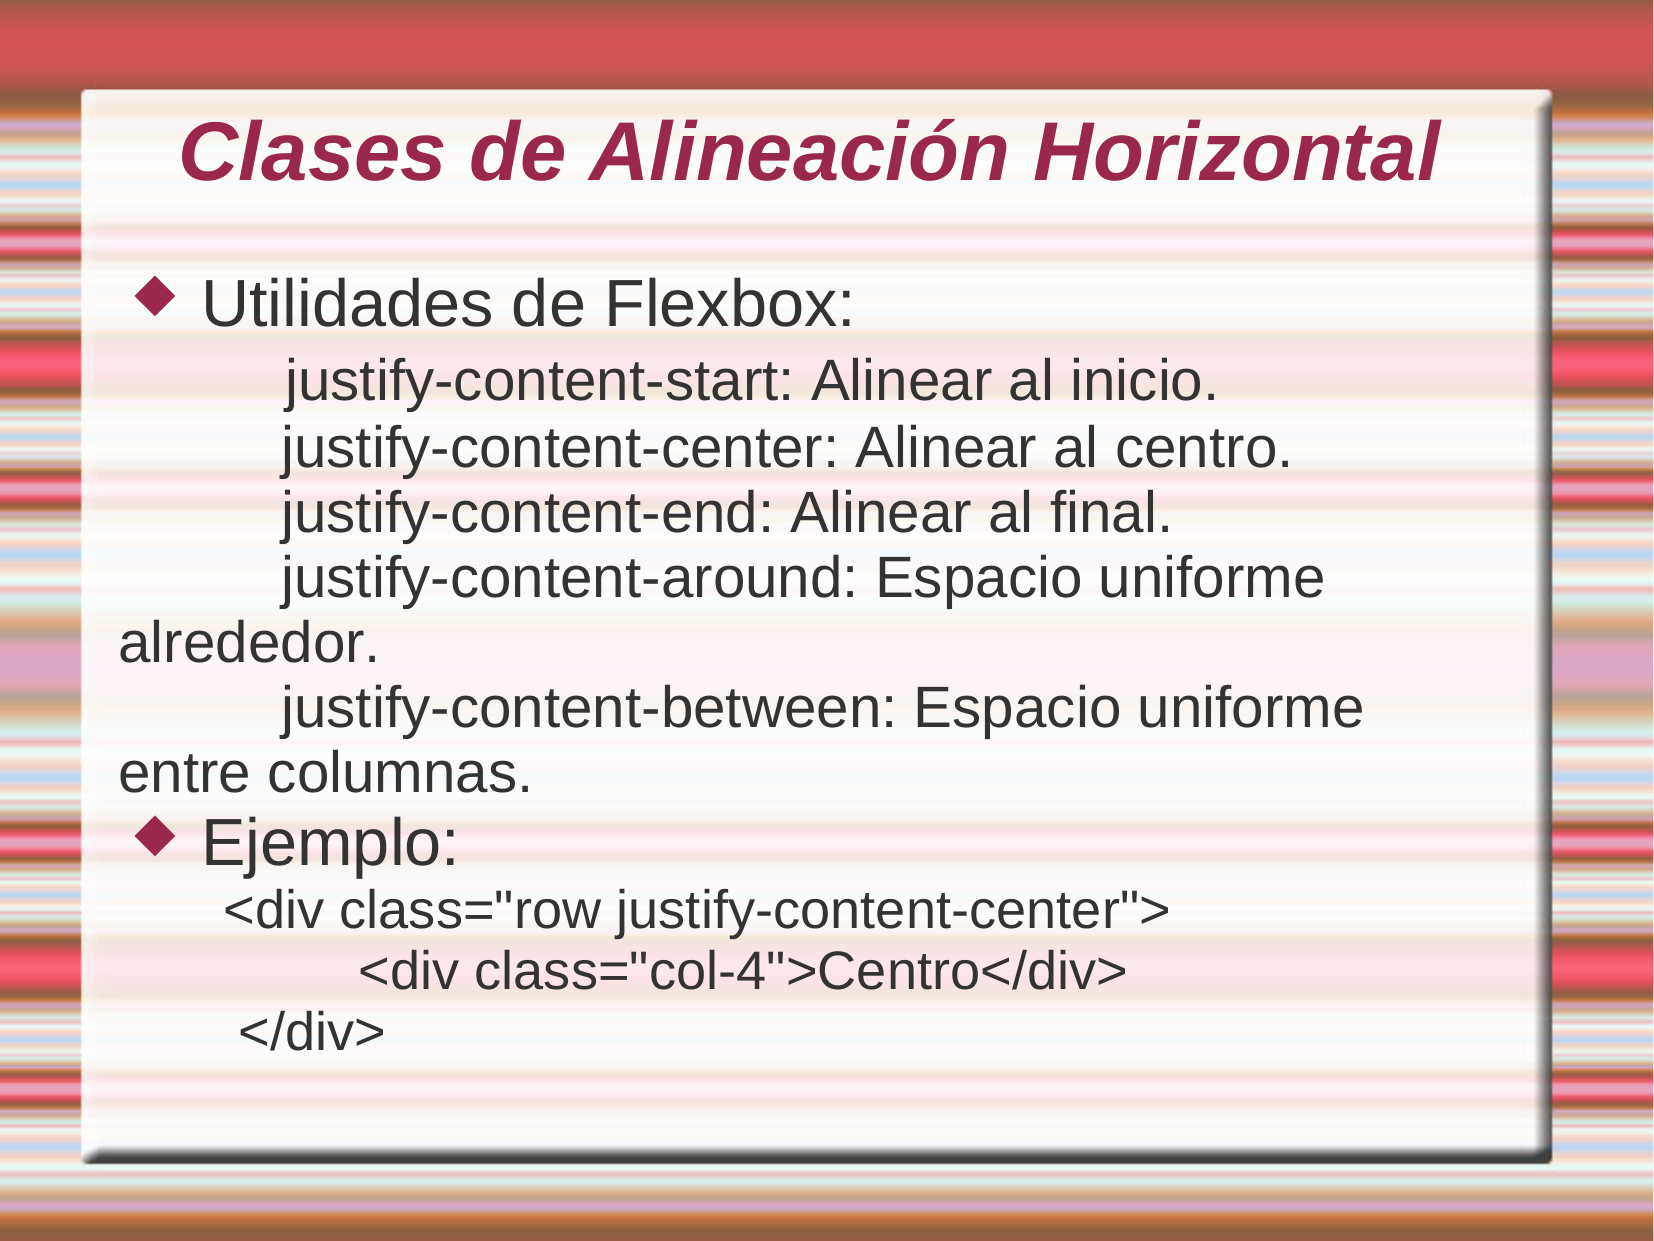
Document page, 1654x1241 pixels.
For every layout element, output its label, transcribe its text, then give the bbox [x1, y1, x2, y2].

title Clases de Alineación Horizontal [103, 97, 1516, 207]
list Utilidades de Flexbox: justify-content-start: Alinear al inicio. justify-content-center: Alinear al centro. justify-content-end: Alinear al final. justify-content-around: Espacio uniforme alrededor. justify-content-between: Espacio uniforme entre columnas. Ejemplo: <div class="row justify-content-center"> <div class="col-4">Centro</div> </div> [118, 265, 1500, 1135]
picture [0, 0, 1654, 1241]
